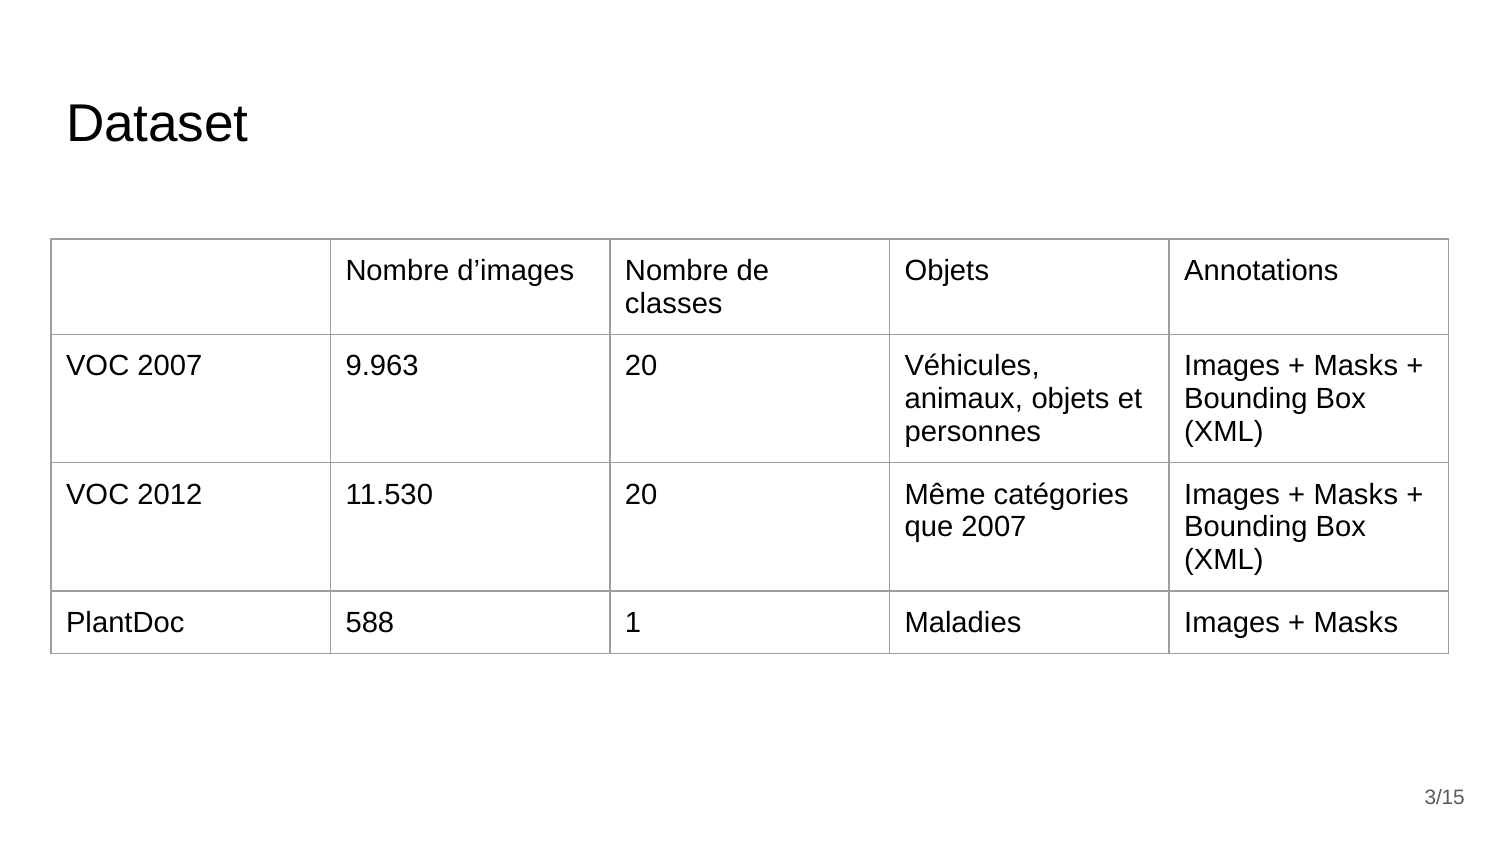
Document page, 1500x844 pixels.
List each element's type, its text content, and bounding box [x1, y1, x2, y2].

table_cell Maladies [890, 592, 1168, 653]
table_cell 588 [331, 592, 609, 653]
table_cell 1 [611, 592, 889, 653]
table_cell PlantDoc [52, 592, 330, 653]
table_cell Images + Masks + Bounding Box (XML) [1170, 335, 1448, 462]
table_header Annotations [1170, 240, 1448, 334]
table_cell Même catégories que 2007 [890, 463, 1168, 590]
table_cell 20 [611, 335, 889, 462]
table_cell Images + Masks + Bounding Box (XML) [1170, 463, 1448, 590]
table_cell 9.963 [331, 335, 609, 462]
table_cell 11.530 [331, 463, 609, 590]
slide_number <number>/15 [1389, 764, 1480, 830]
table_header [52, 240, 330, 334]
table_header Objets [890, 240, 1168, 334]
table_cell VOC 2007 [52, 335, 330, 462]
title Dataset [51, 72, 1449, 167]
table_cell 20 [611, 463, 889, 590]
table_header Nombre d’images [331, 240, 609, 334]
table_cell Images + Masks [1170, 592, 1448, 653]
table_cell Véhicules, animaux, objets et personnes [890, 335, 1168, 462]
table_header Nombre de classes [611, 240, 889, 334]
table_cell VOC 2012 [52, 463, 330, 590]
